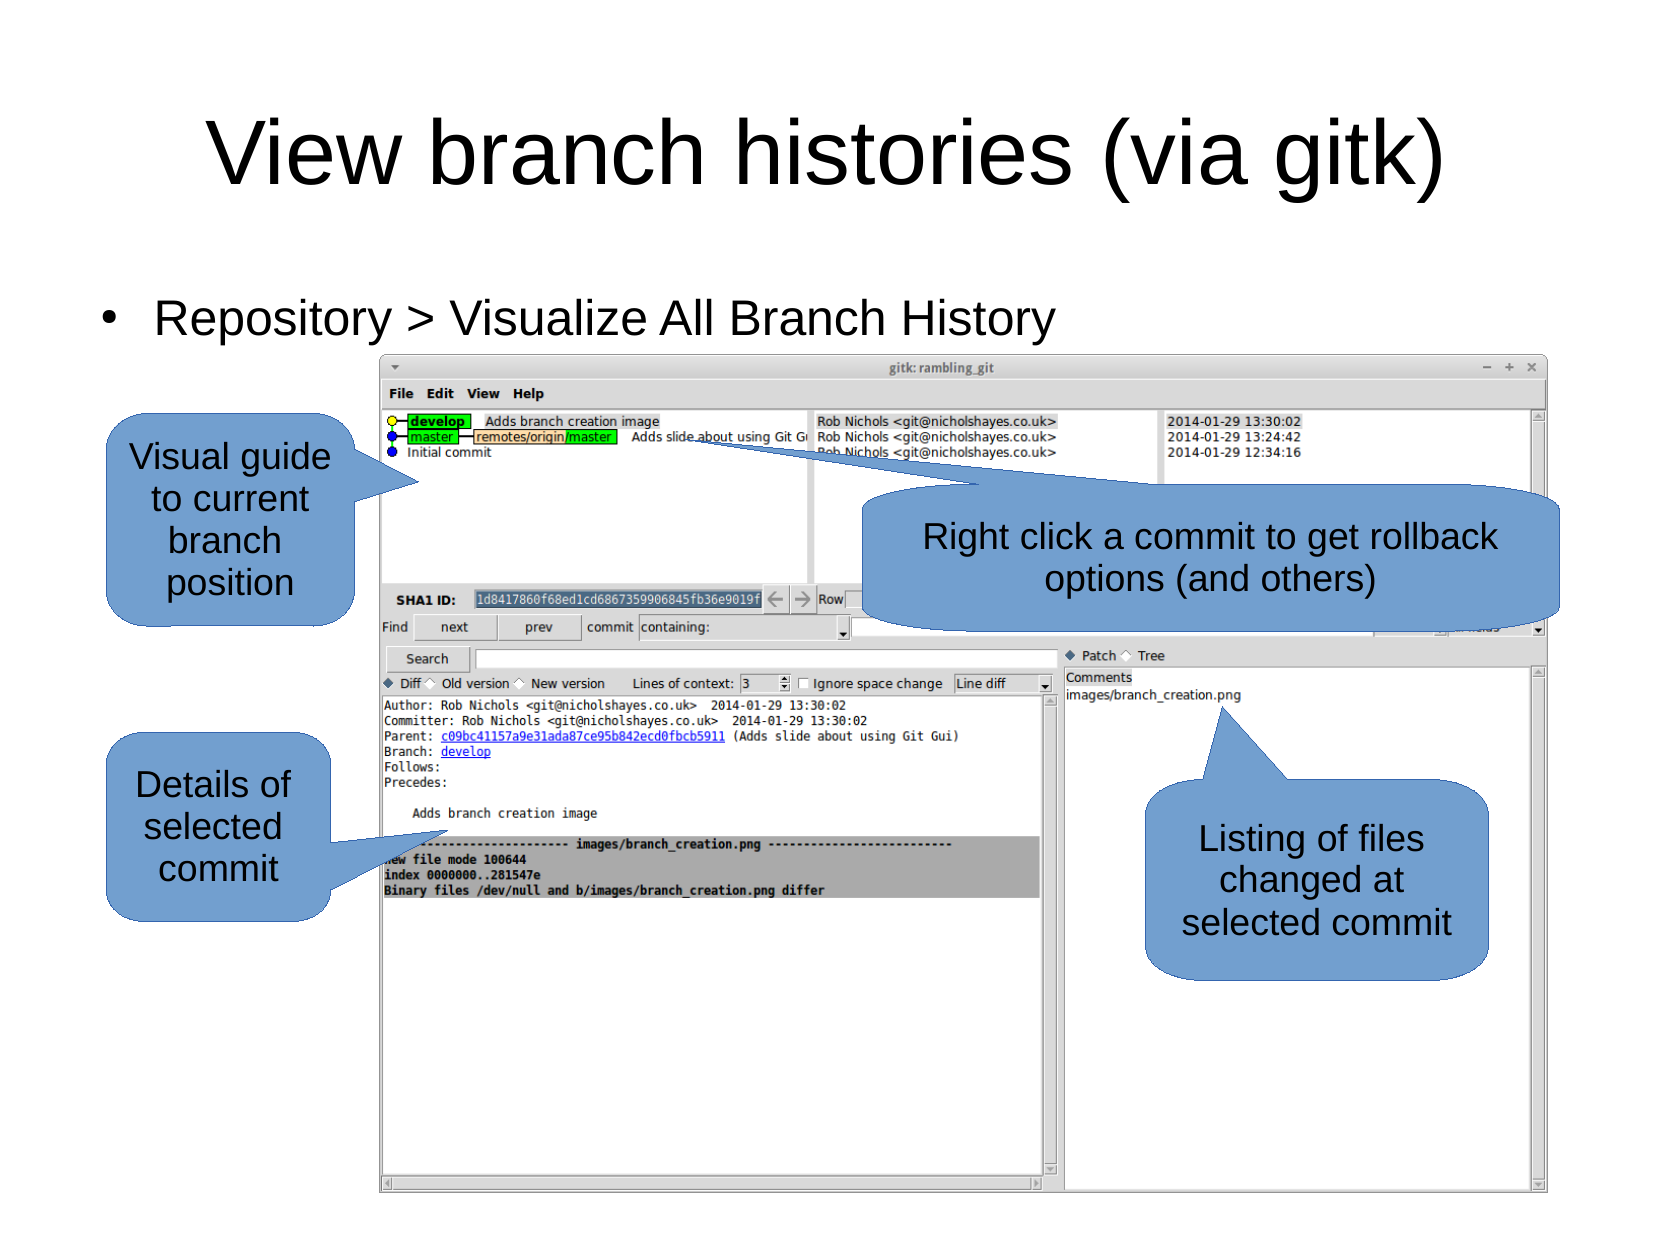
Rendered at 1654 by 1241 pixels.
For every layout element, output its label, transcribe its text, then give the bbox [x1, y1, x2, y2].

title View branch histories (via gitk) [82, 49, 1571, 257]
picture [379, 354, 1548, 1193]
text_box Visual guide to current branch position [106, 413, 419, 627]
list Repository > Visualize All Branch History [82, 290, 1571, 1010]
text_box Listing of files changed at selected commit [1145, 706, 1489, 981]
text_box Right click a commit to get rollback options (and others) [685, 439, 1560, 632]
text_box Details of selected commit [106, 732, 448, 922]
